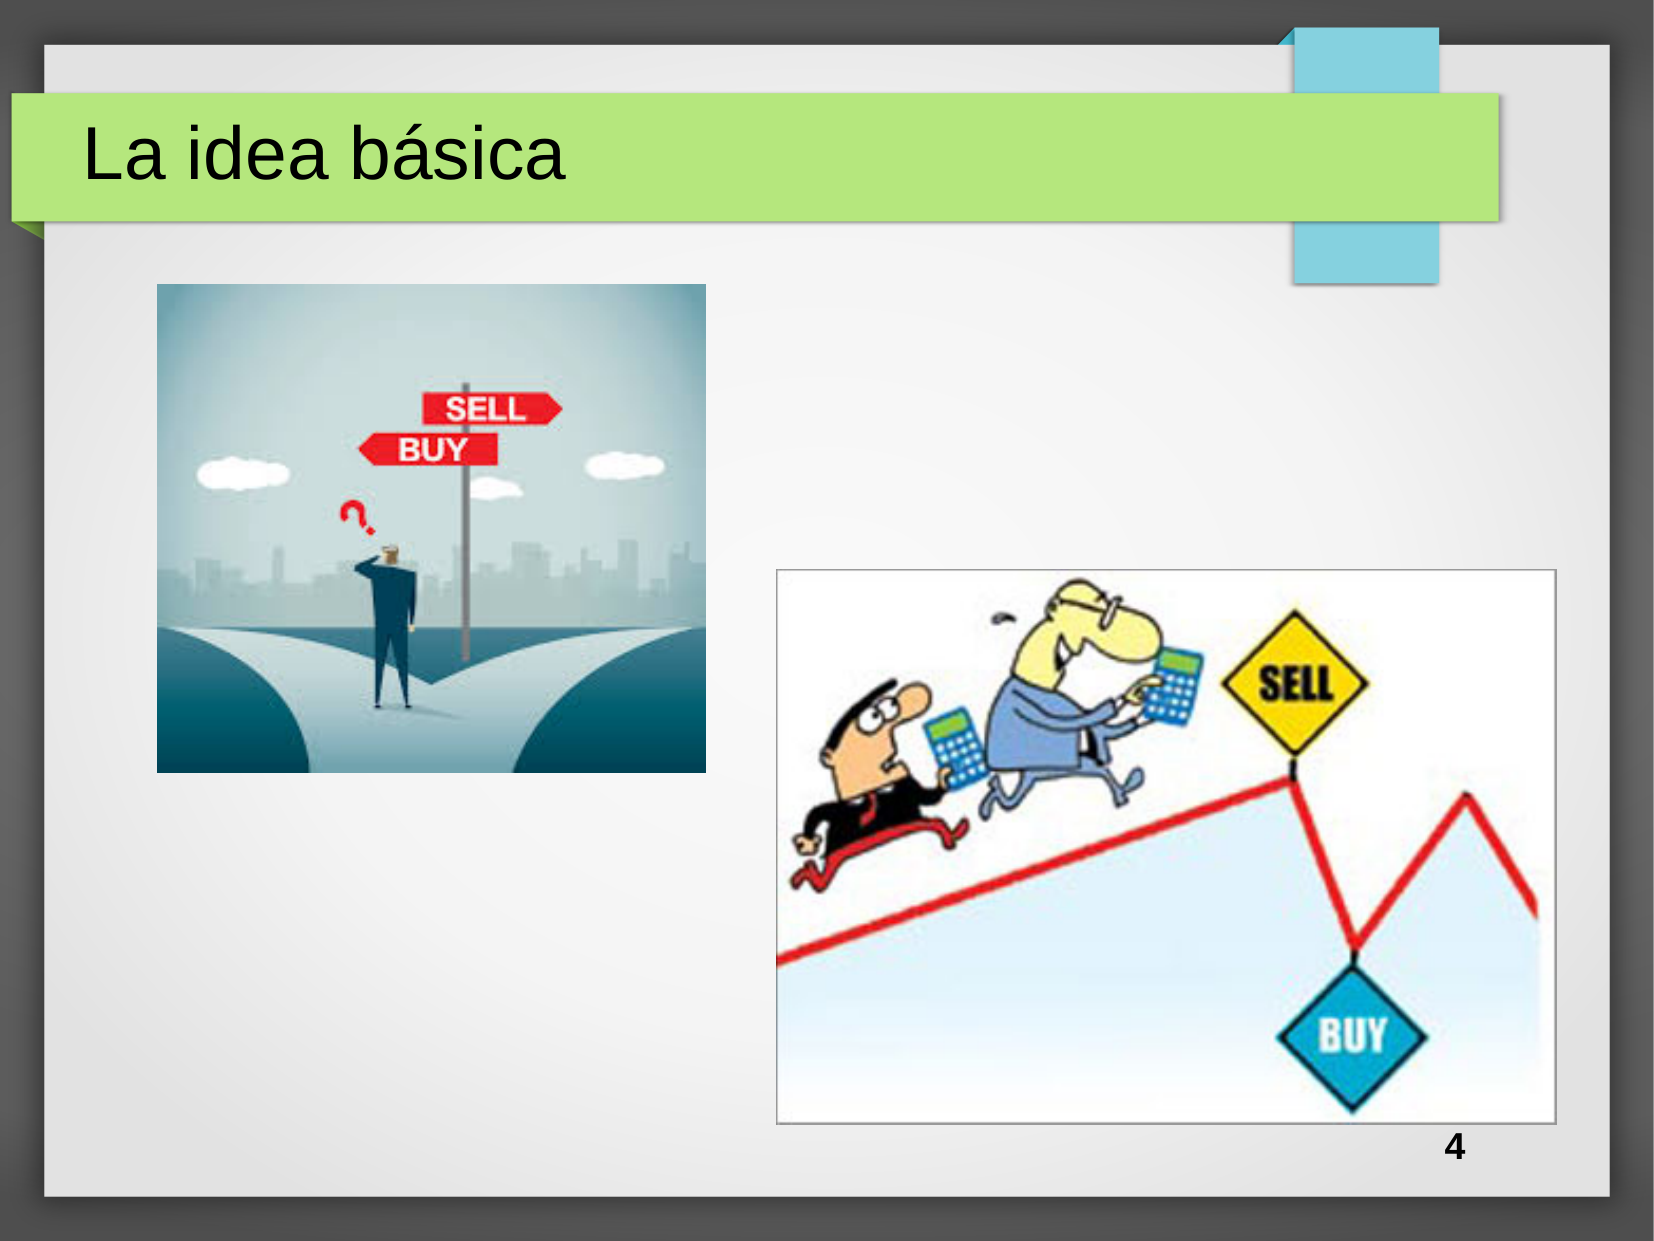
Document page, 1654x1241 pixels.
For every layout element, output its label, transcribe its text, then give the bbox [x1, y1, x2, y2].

title La idea básica [82, 94, 1264, 213]
text_box <number> [1429, 1118, 1641, 1189]
picture [0, 0, 1654, 1241]
